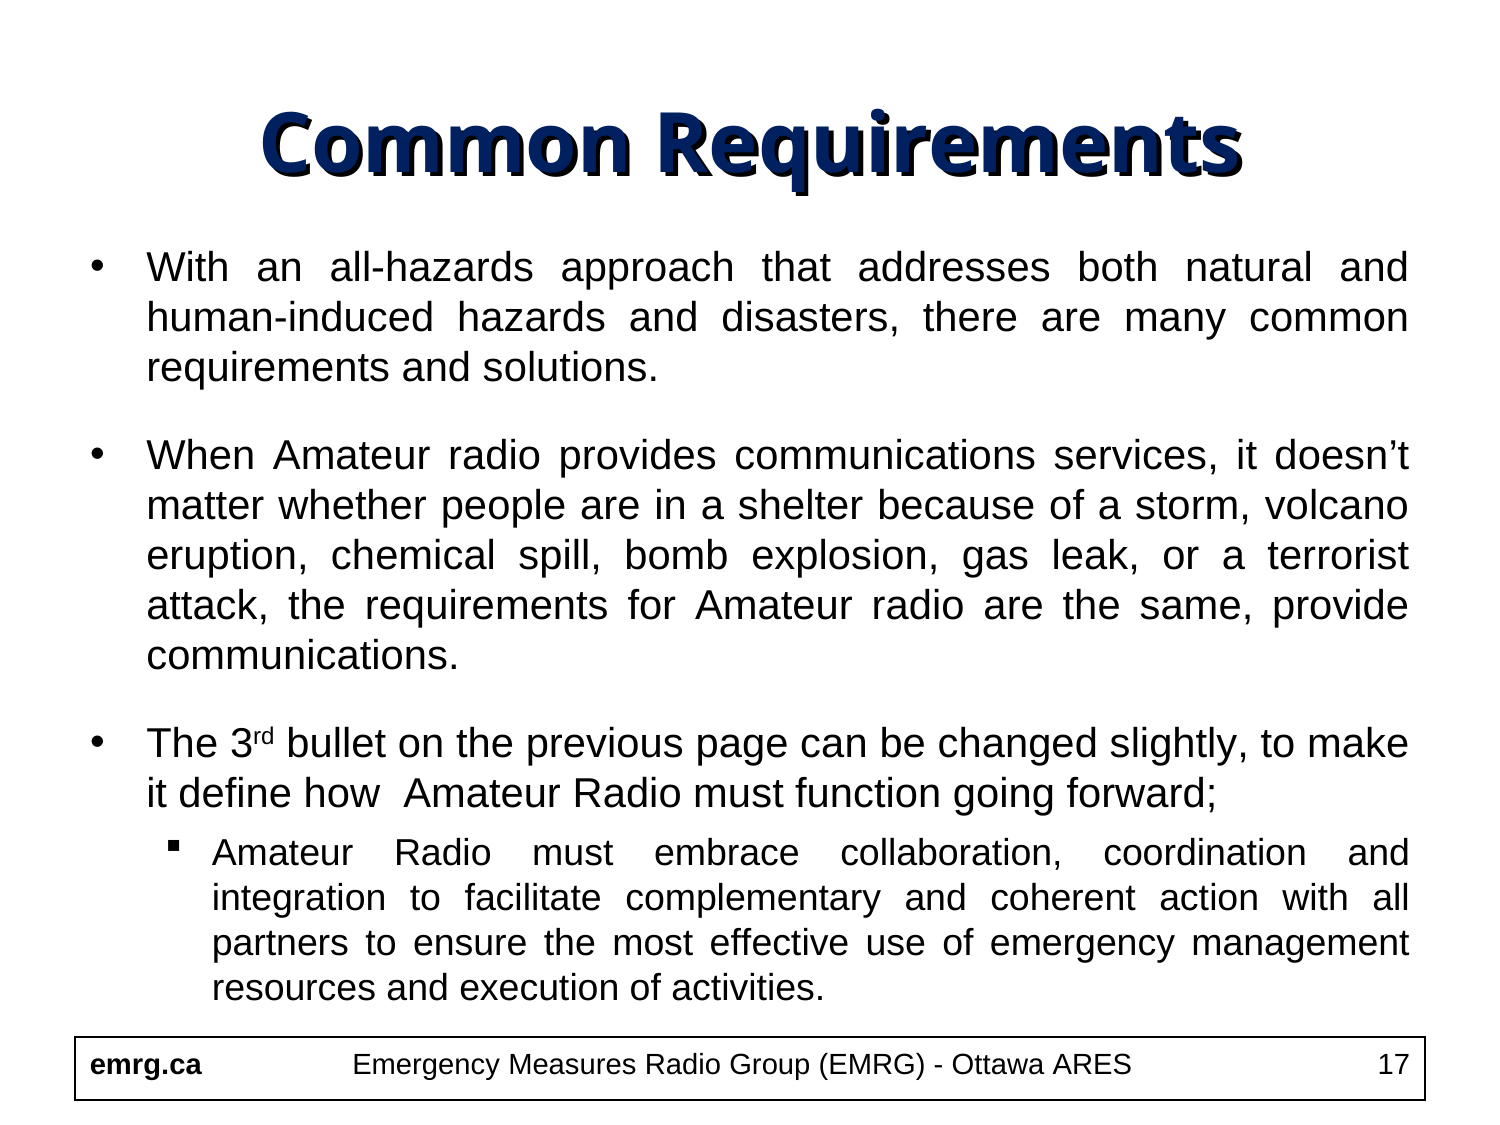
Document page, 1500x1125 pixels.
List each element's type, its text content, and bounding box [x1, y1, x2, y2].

list With an all-hazards approach that addresses both natural and human-induced hazards and disasters, there are many common requirements and solutions. When Amateur radio provides communications services, it doesn’t matter whether people are in a shelter because of a storm, volcano eruption, chemical spill, bomb explosion, gas leak, or a terrorist attack, the requirements for Amateur radio are the same, provide communications. The 3rd bullet on the previous page can be changed slightly, to make it define how Amateur Radio must function going forward; Amateur Radio must embrace collaboration, coordination and integration to facilitate complementary and coherent action with all partners to ensure the most effective use of emergency management resources and execution of activities. [75, 232, 1426, 1038]
text_box <number> [1246, 1037, 1426, 1103]
title Common Requirements [75, 45, 1426, 232]
text_box Emergency Measures Radio Group (EMRG) - Ottawa ARES [247, 1037, 1238, 1103]
